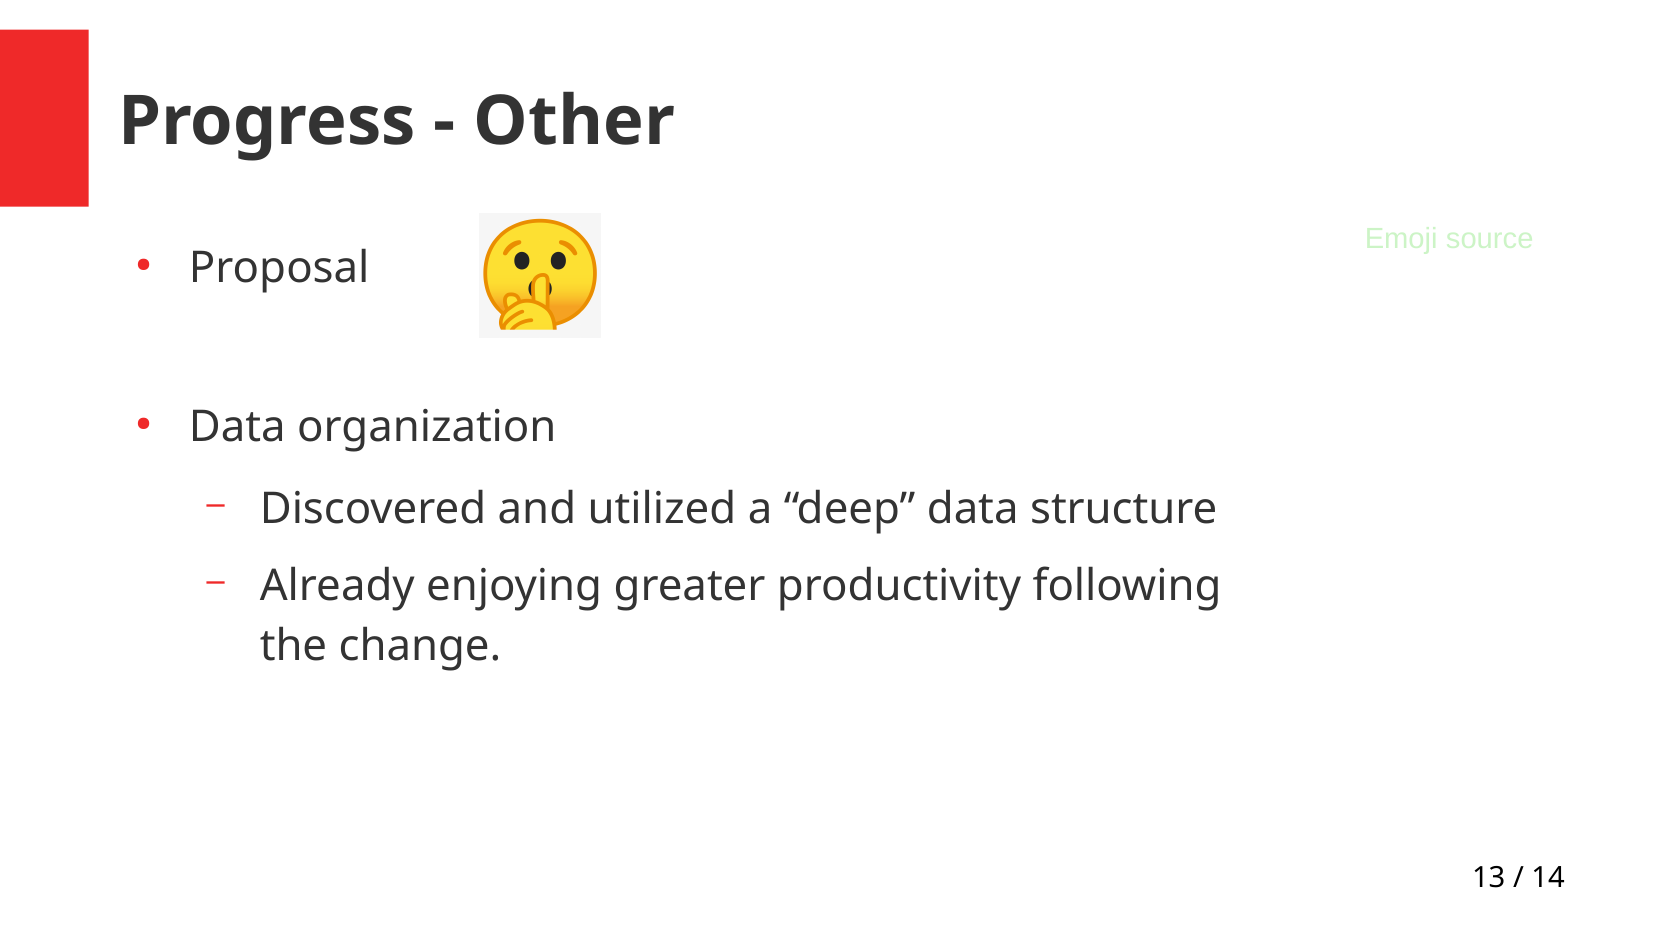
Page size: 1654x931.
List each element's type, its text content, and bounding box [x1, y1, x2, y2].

list Proposal Data organization Discovered and utilized a “deep” data structure Already enjoying greater productivity following the change. [118, 236, 1276, 798]
picture [479, 213, 601, 338]
title Progress - Other [118, 29, 1595, 207]
text_box Emoji source [1350, 215, 1613, 263]
